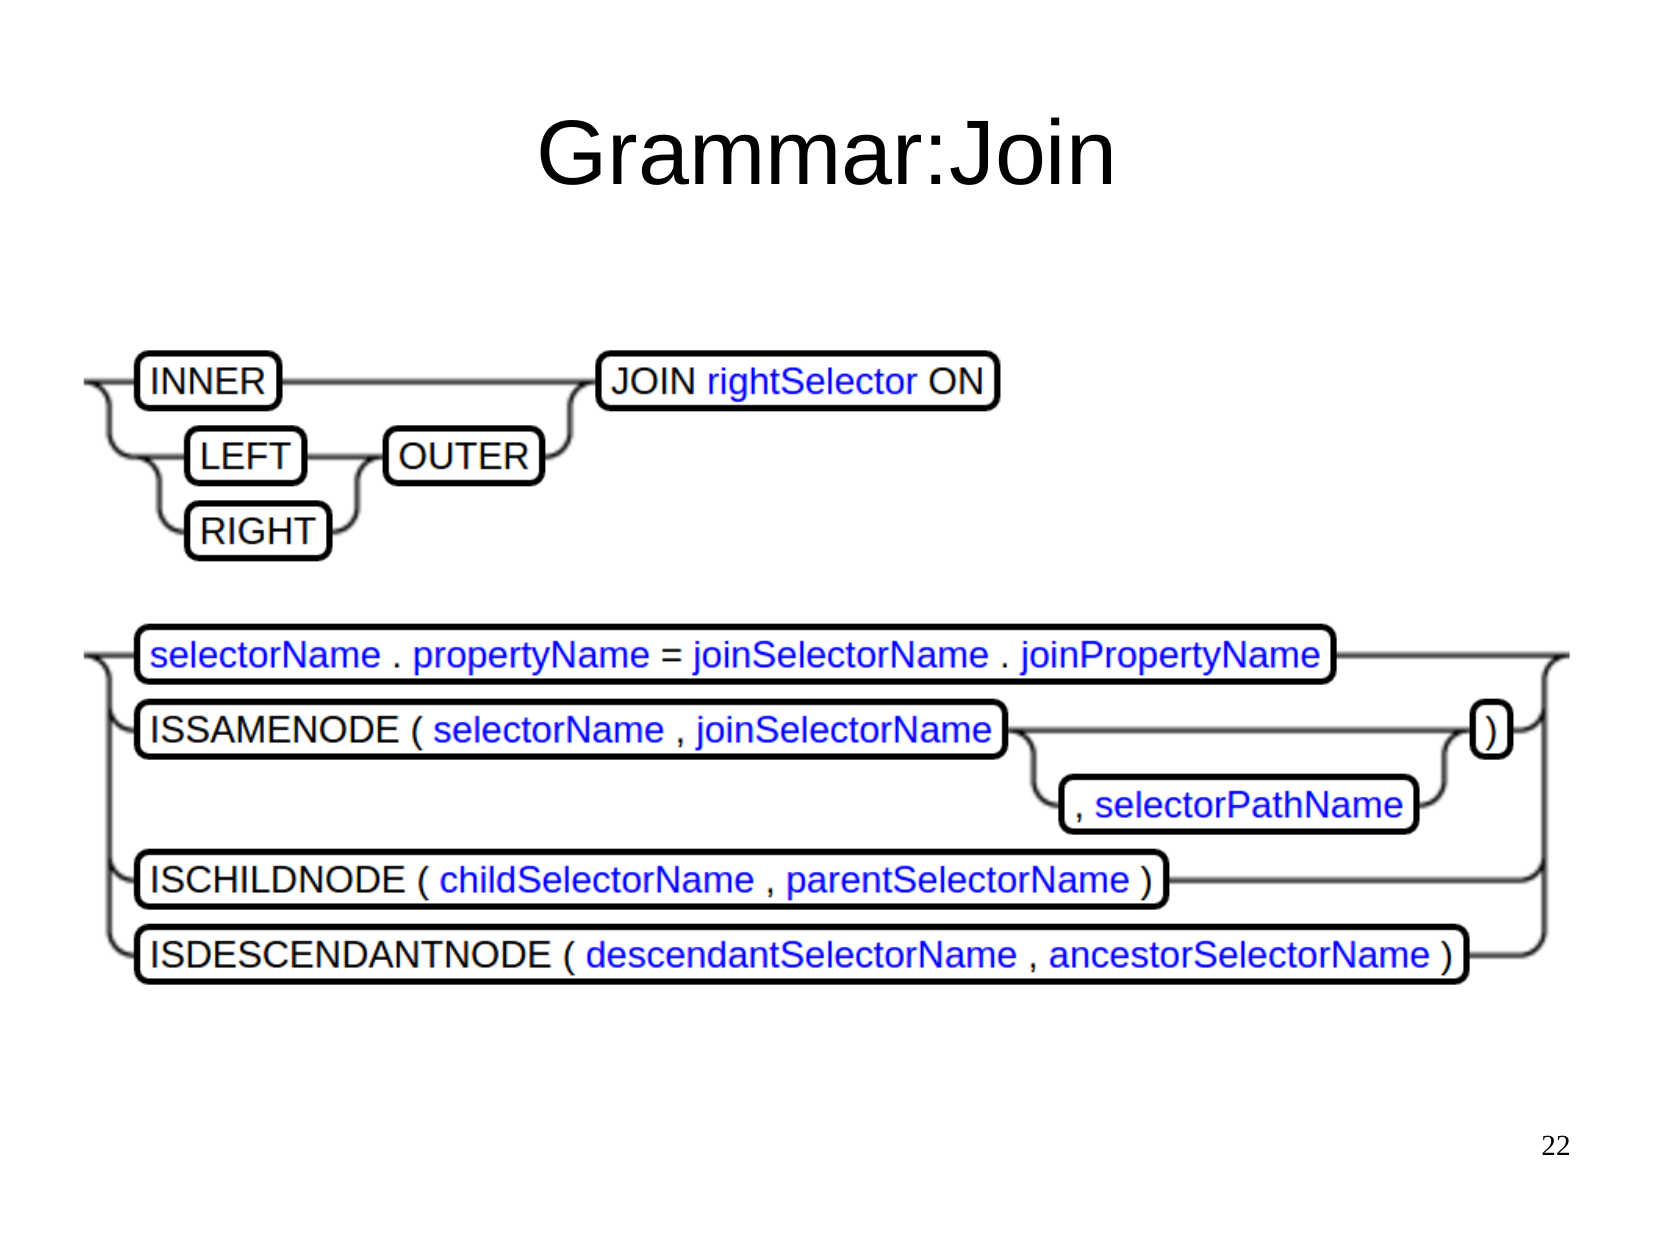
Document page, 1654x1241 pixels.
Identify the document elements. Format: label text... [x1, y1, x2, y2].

title Grammar:Join [82, 49, 1572, 257]
picture [56, 324, 1606, 1036]
